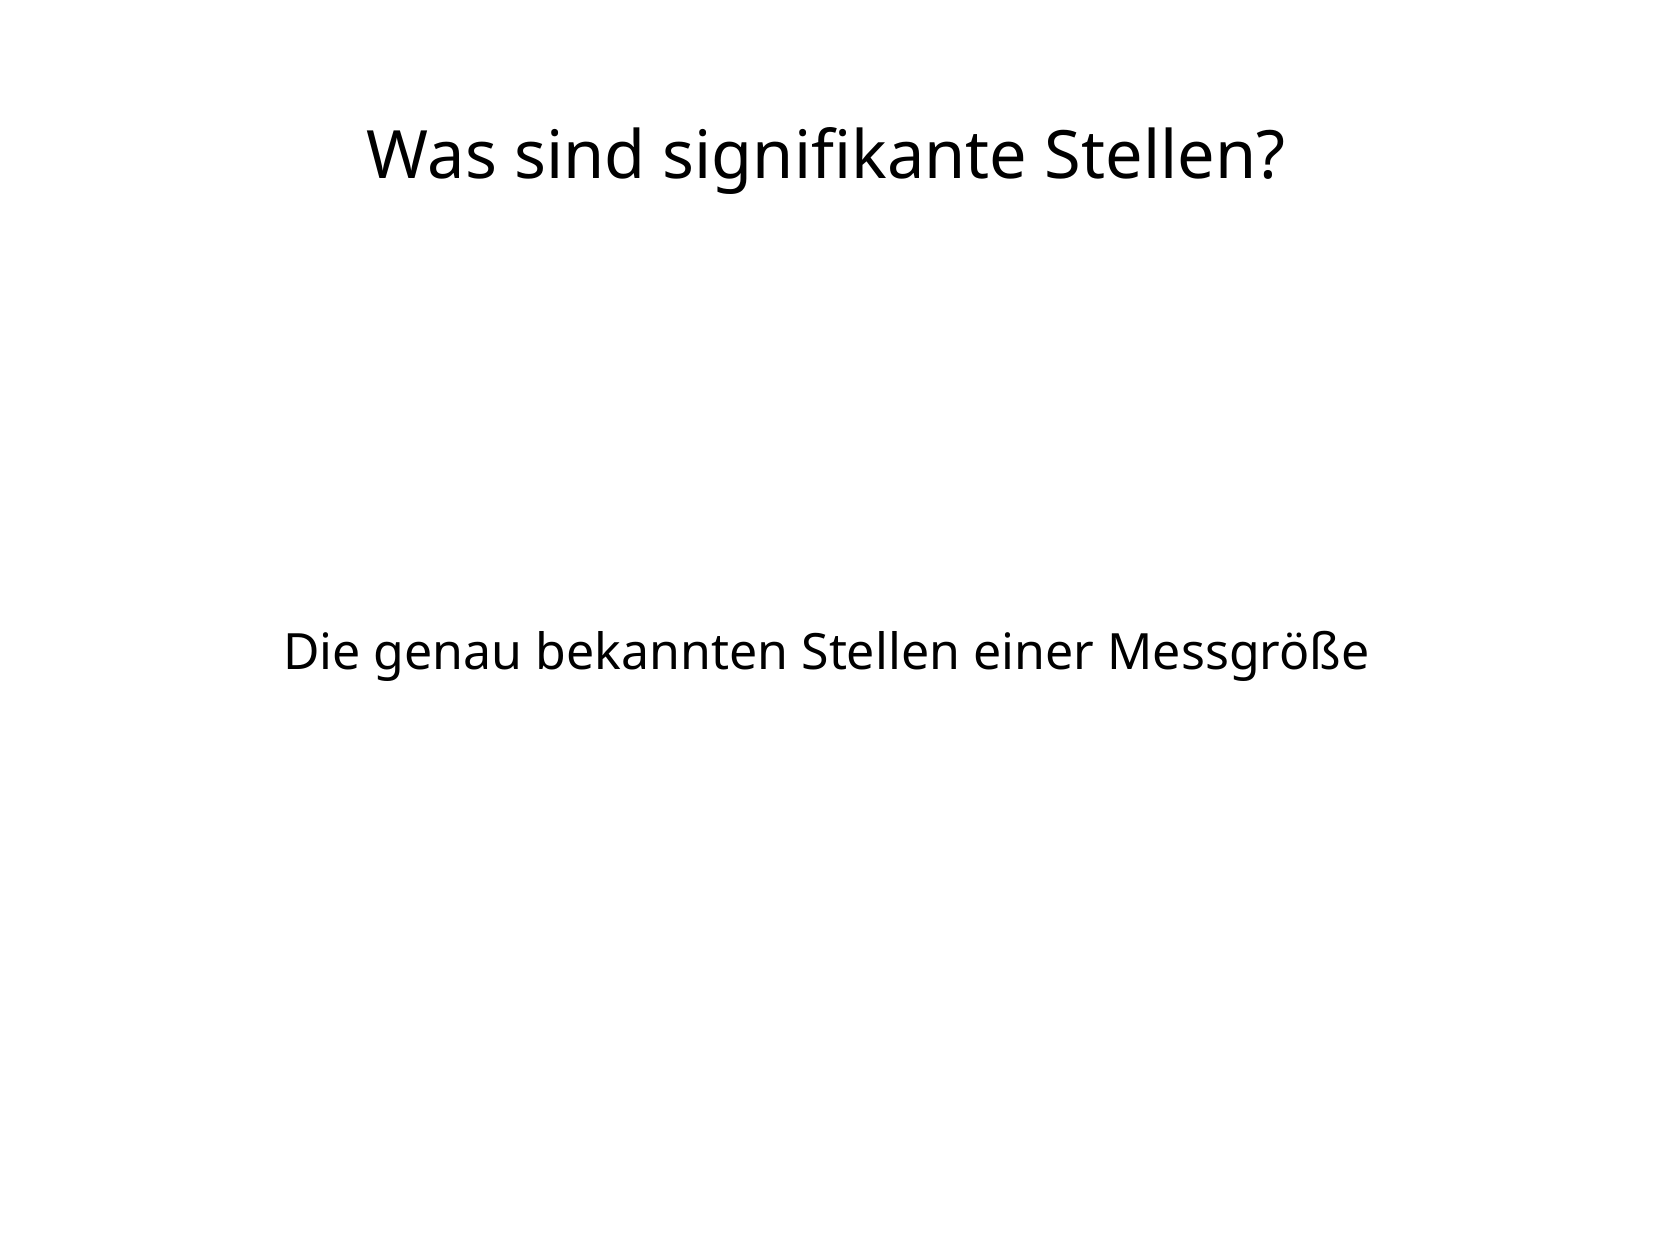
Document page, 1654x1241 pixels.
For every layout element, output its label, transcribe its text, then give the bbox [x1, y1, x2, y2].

subtitle Die genau bekannten Stellen einer Messgröße [82, 290, 1571, 1010]
title Was sind signifikante Stellen? [82, 49, 1571, 257]
